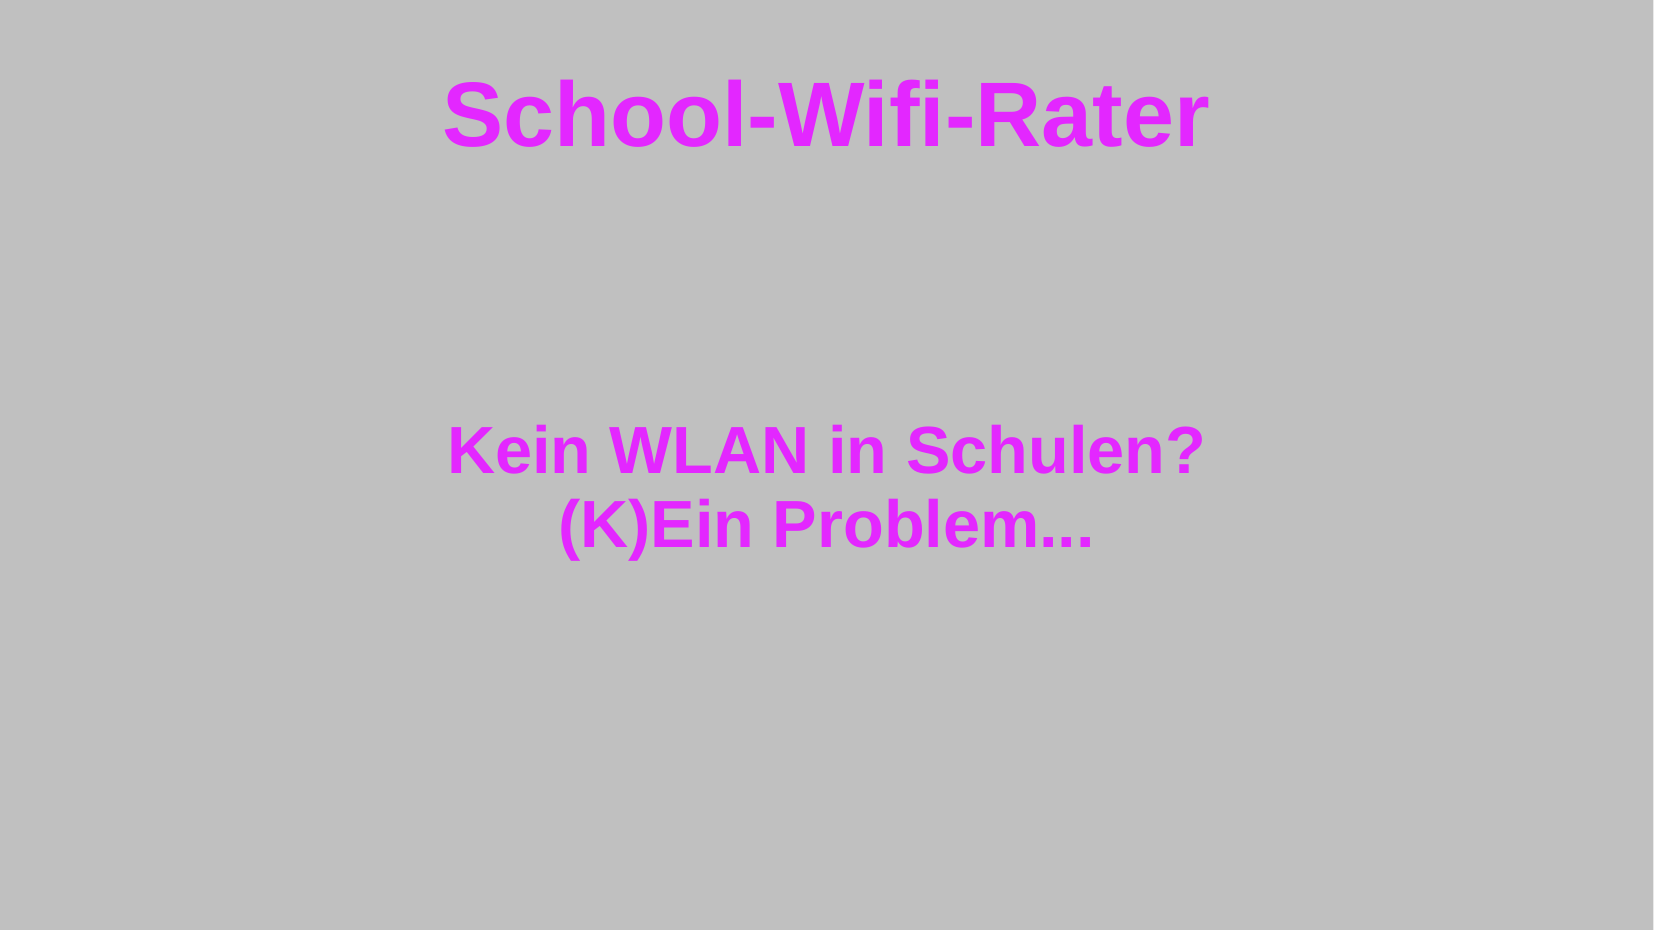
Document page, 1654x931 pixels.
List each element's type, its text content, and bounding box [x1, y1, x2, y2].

subtitle Kein WLAN in Schulen? (K)Ein Problem... [82, 217, 1571, 758]
title School-Wifi-Rater [82, 37, 1571, 193]
